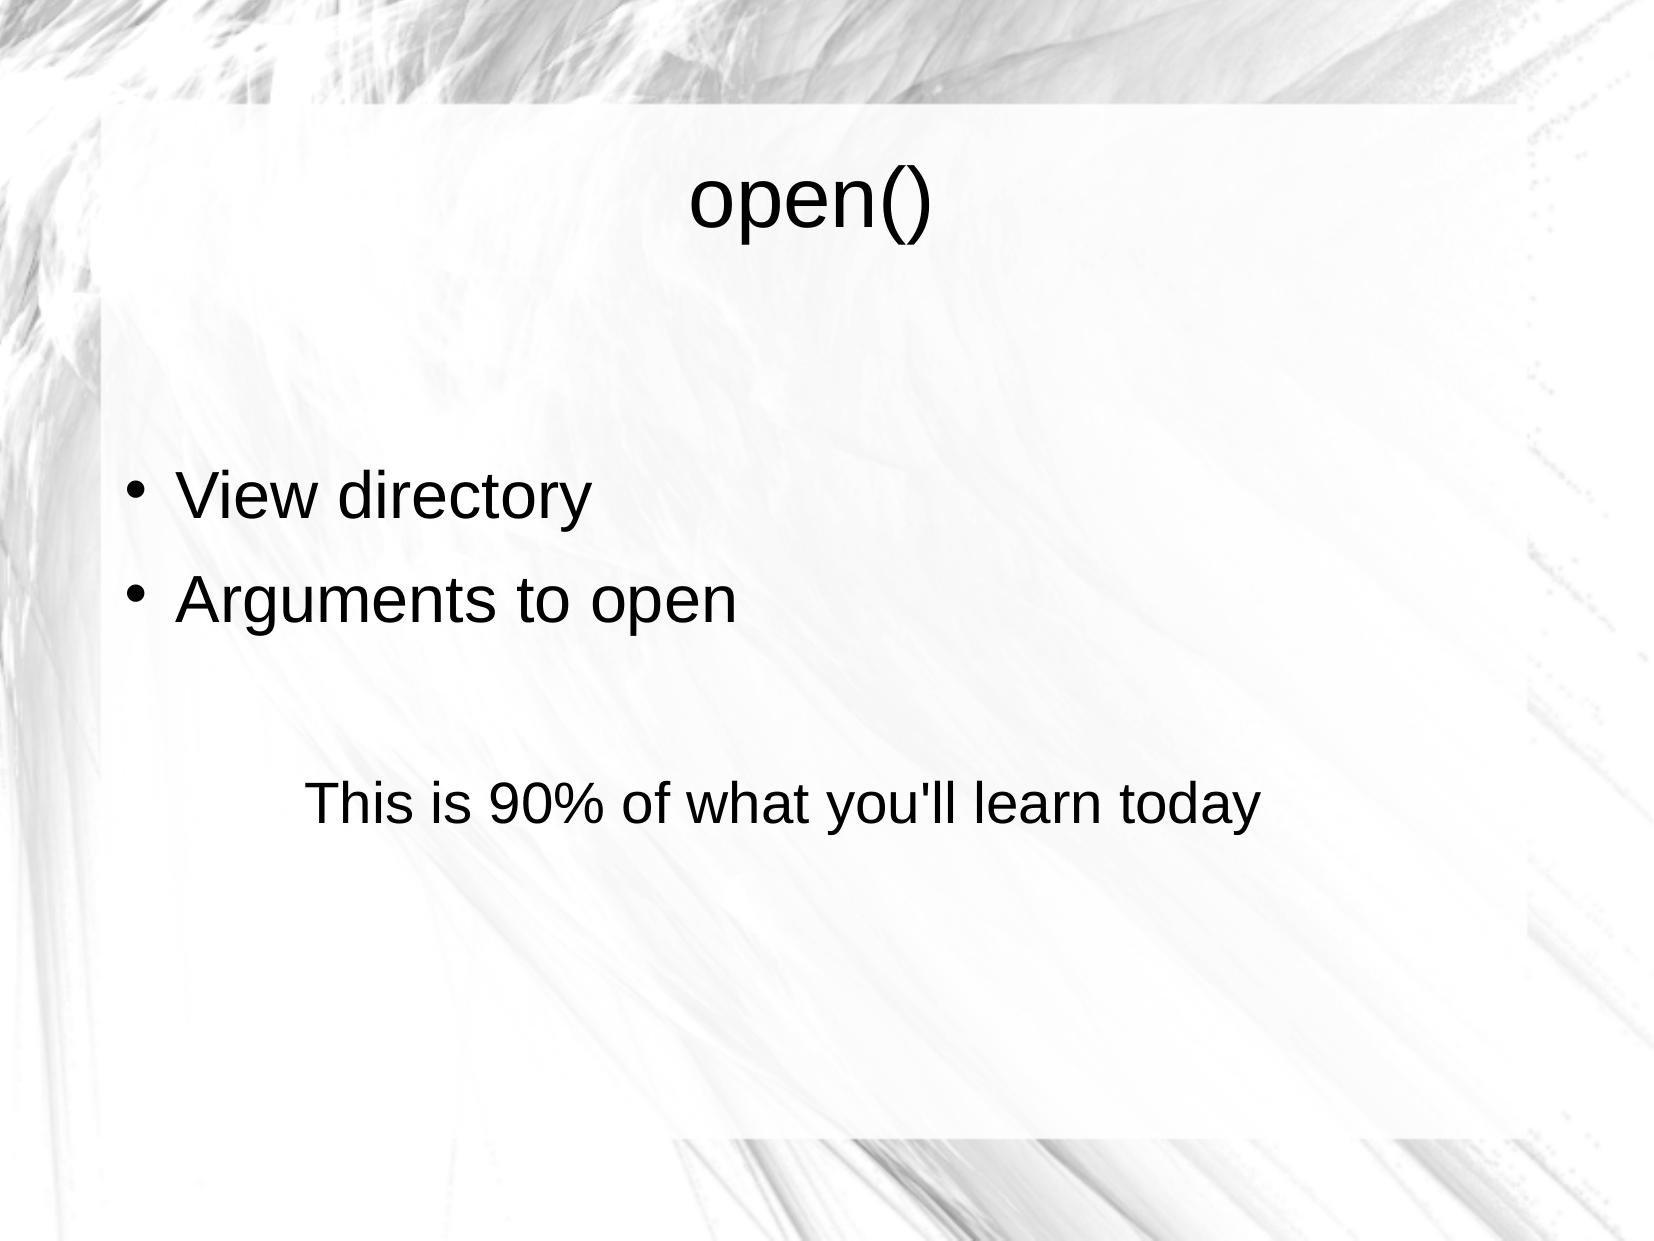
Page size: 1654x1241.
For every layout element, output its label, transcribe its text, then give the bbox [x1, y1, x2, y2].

list View directory Arguments to open This is 90% of what you'll learn today [107, 454, 1561, 1081]
picture [0, 0, 1654, 1241]
title open() [118, 112, 1506, 281]
